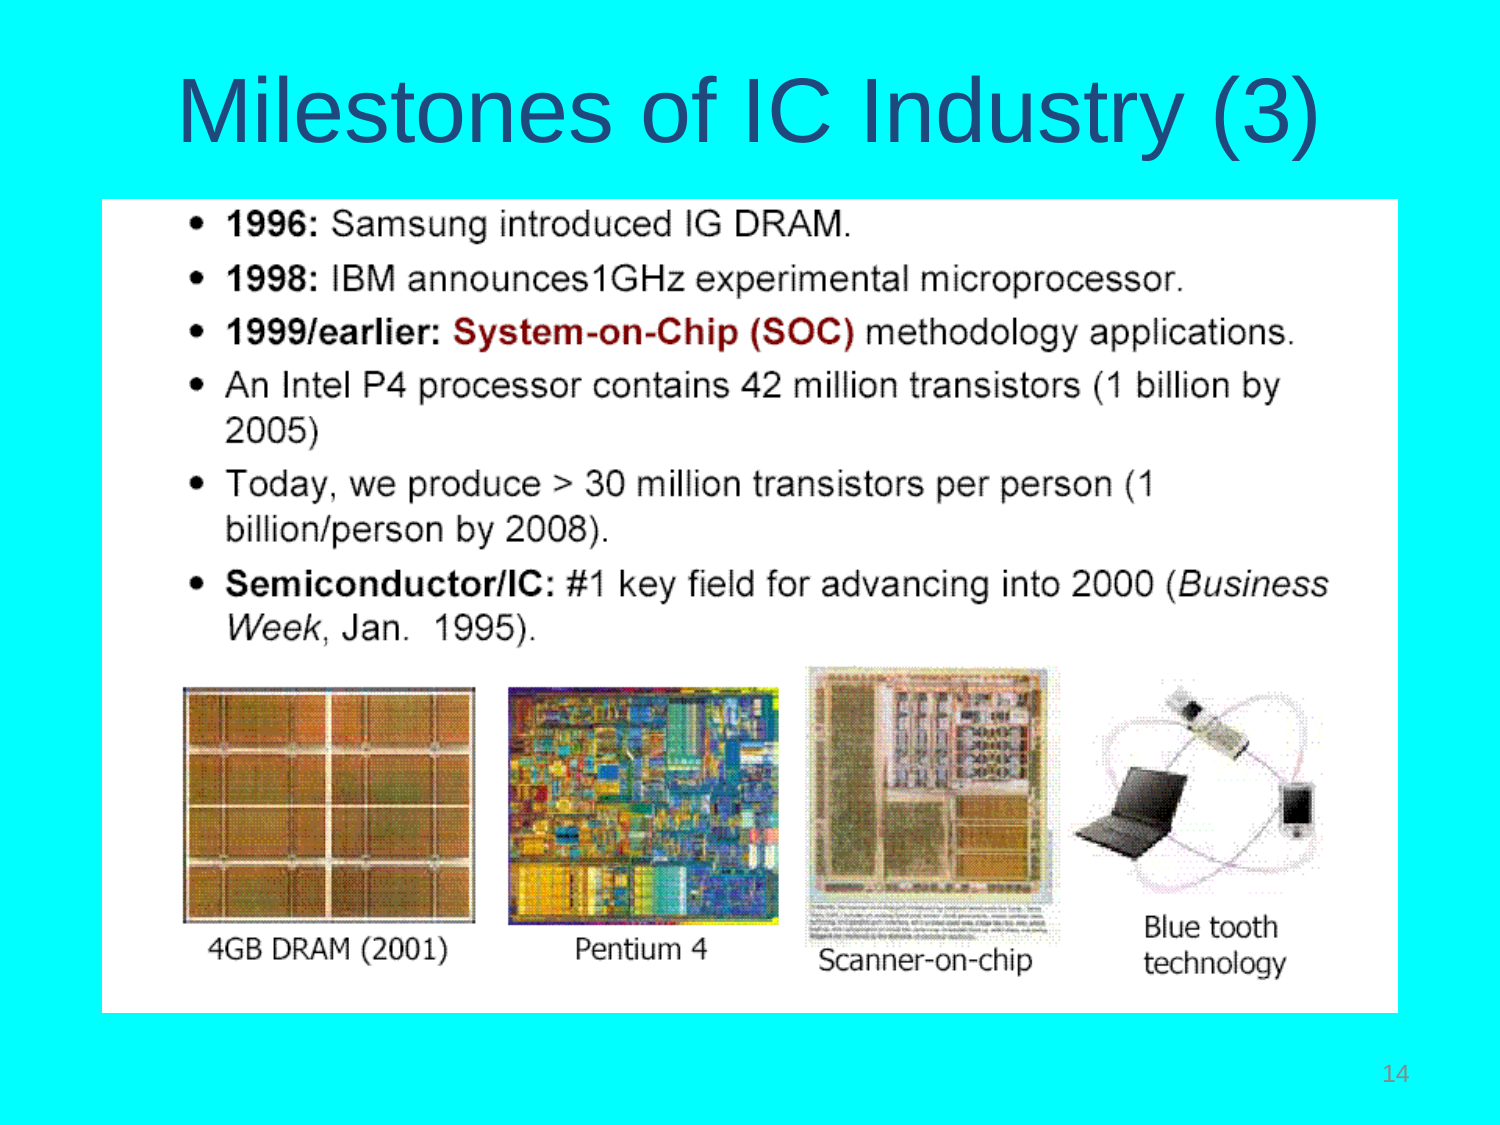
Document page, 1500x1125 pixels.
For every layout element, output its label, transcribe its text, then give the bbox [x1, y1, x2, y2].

text_box Milestones of IC Industry (3) [112, 37, 1388, 175]
picture [102, 199, 1398, 1013]
text_box <number> [1074, 1042, 1426, 1103]
